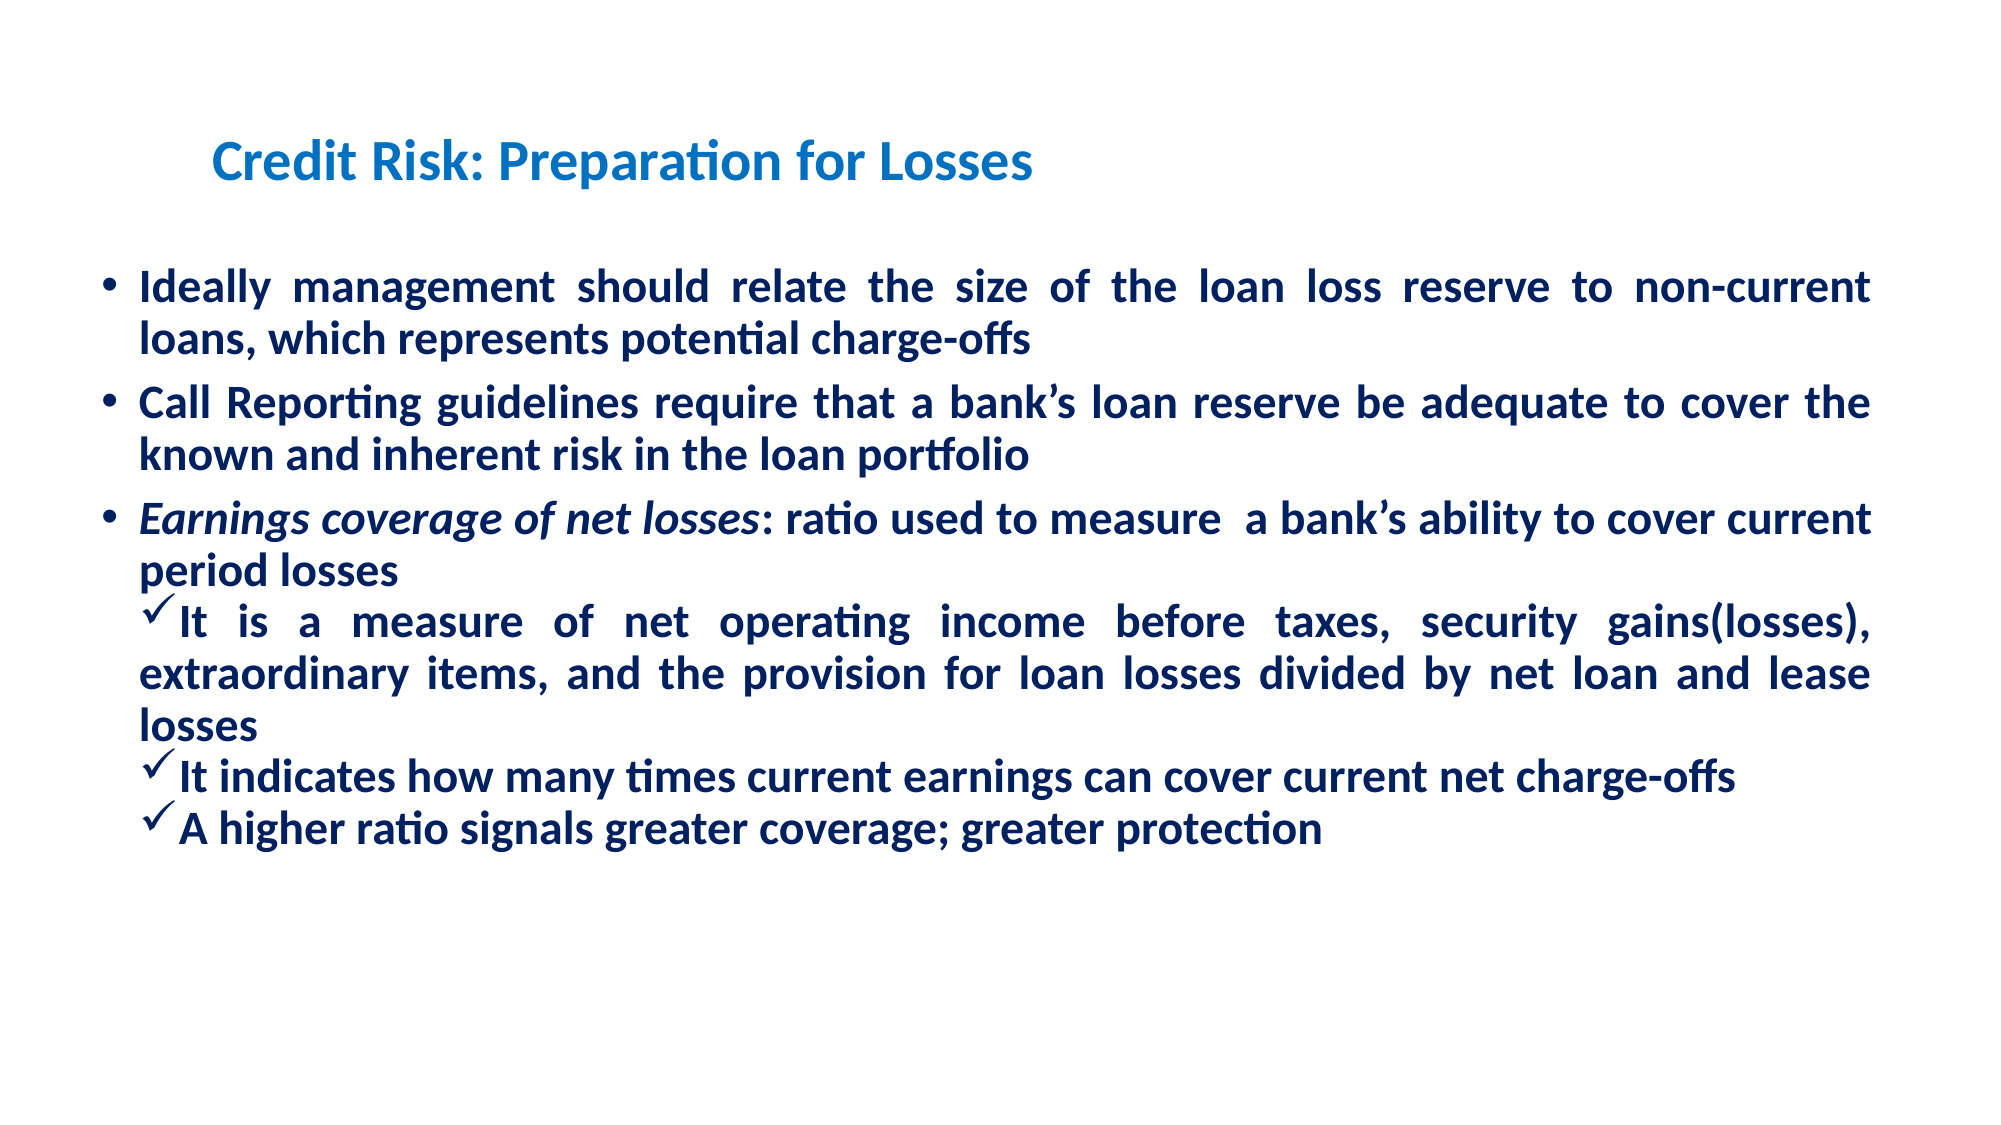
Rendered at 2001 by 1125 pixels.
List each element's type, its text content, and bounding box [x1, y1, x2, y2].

text_box Credit Risk: Preparation for Losses [197, 114, 1724, 200]
list Ideally management should relate the size of the loan loss reserve to non-current loans, which represents potential charge-offs Call Reporting guidelines require that a bank’s loan reserve be adequate to cover the known and inherent risk in the loan portfolio Earnings coverage of net losses: ratio used to measure a bank’s ability to cover current period losses It is a measure of net operating income before taxes, security gains(losses), extraordinary items, and the provision for loan losses divided by net loan and lease losses It indicates how many times current earnings can cover current net charge-offs A higher ratio signals greater coverage; greater protection [86, 253, 1890, 1125]
